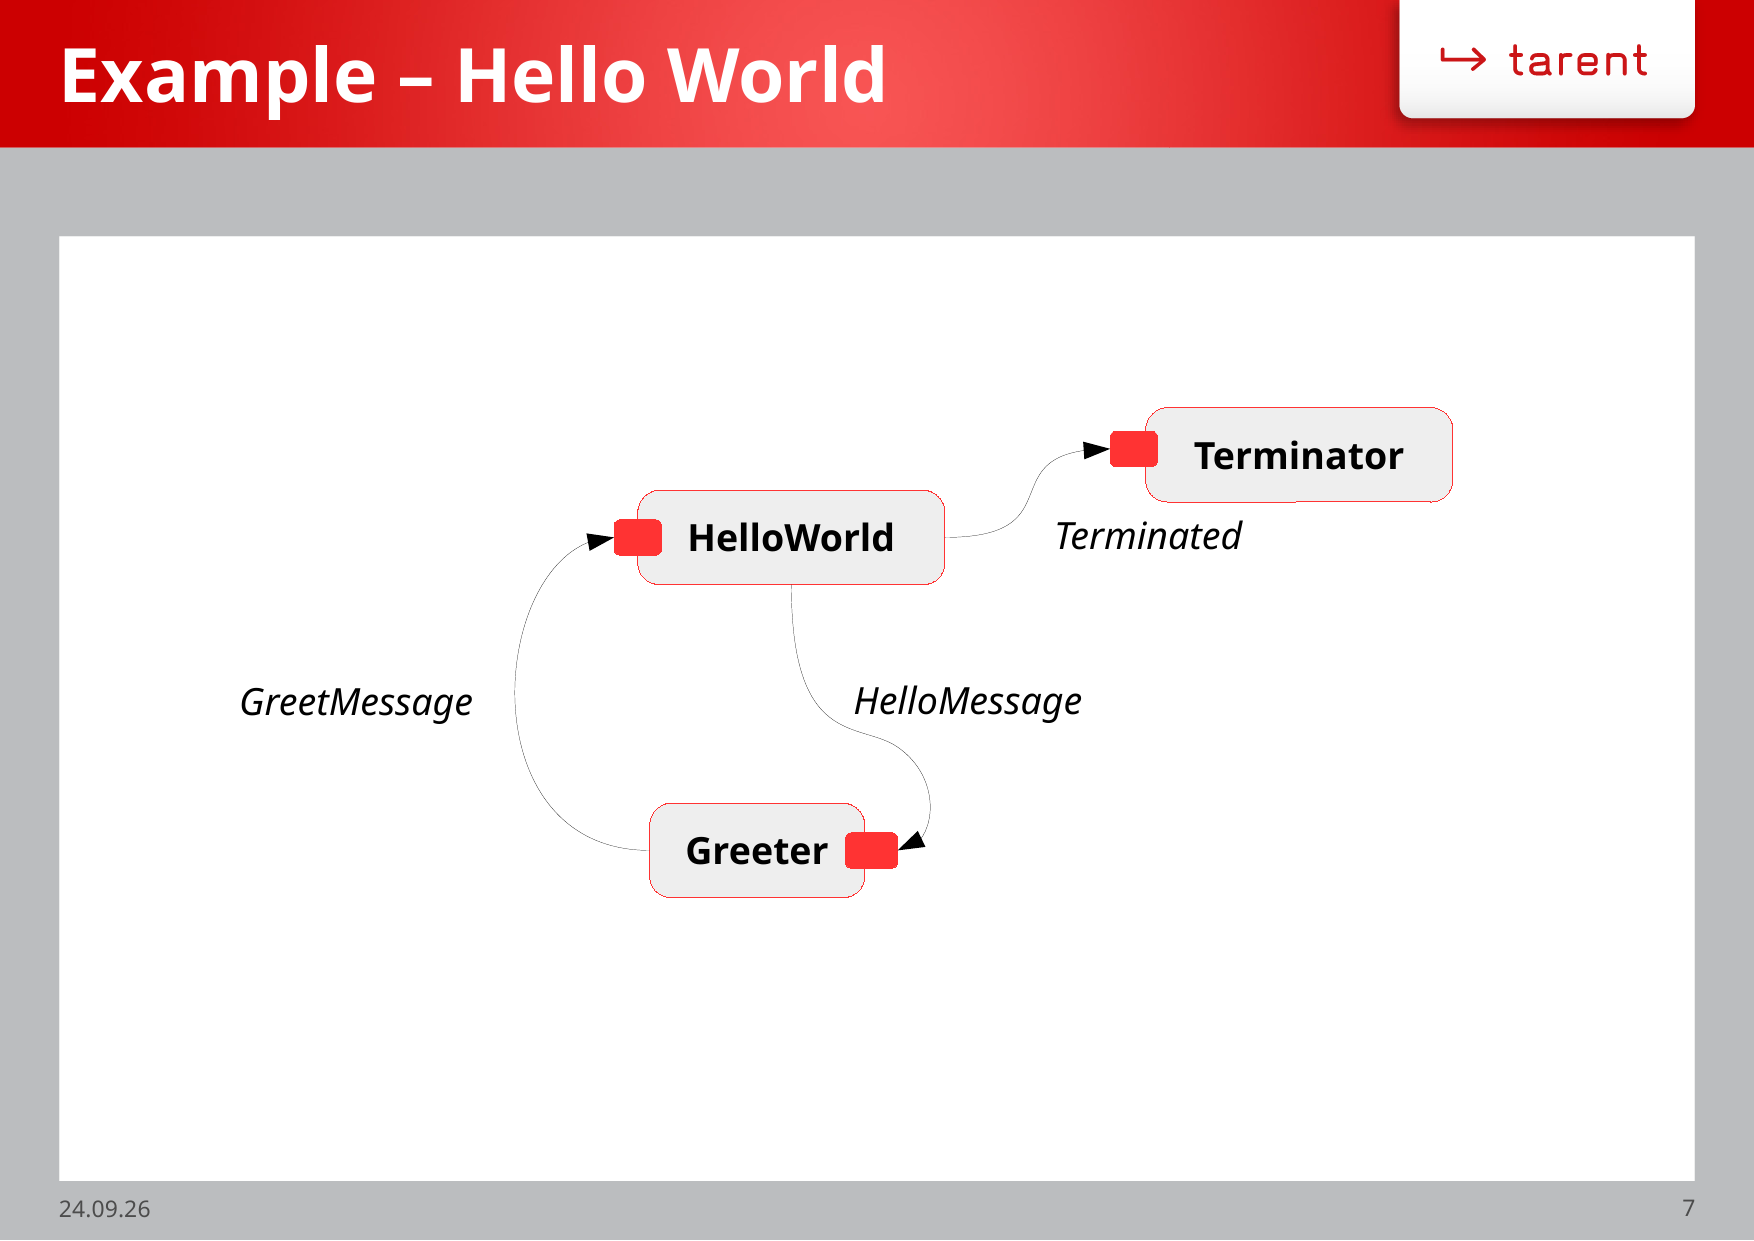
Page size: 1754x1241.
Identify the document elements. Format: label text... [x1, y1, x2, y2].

text_box Terminator [1145, 407, 1453, 503]
text_box Greeter [649, 803, 865, 898]
text_box [845, 832, 898, 869]
text_box HelloMessage [838, 667, 1158, 739]
text_box [614, 519, 662, 556]
text_box HelloWorld [637, 490, 945, 585]
text_box GreetMessage [224, 668, 520, 774]
text_box Terminated [1039, 501, 1359, 573]
title Example – Hello World [58, 0, 1638, 177]
text_box [1110, 431, 1158, 467]
picture [0, 0, 1754, 1240]
